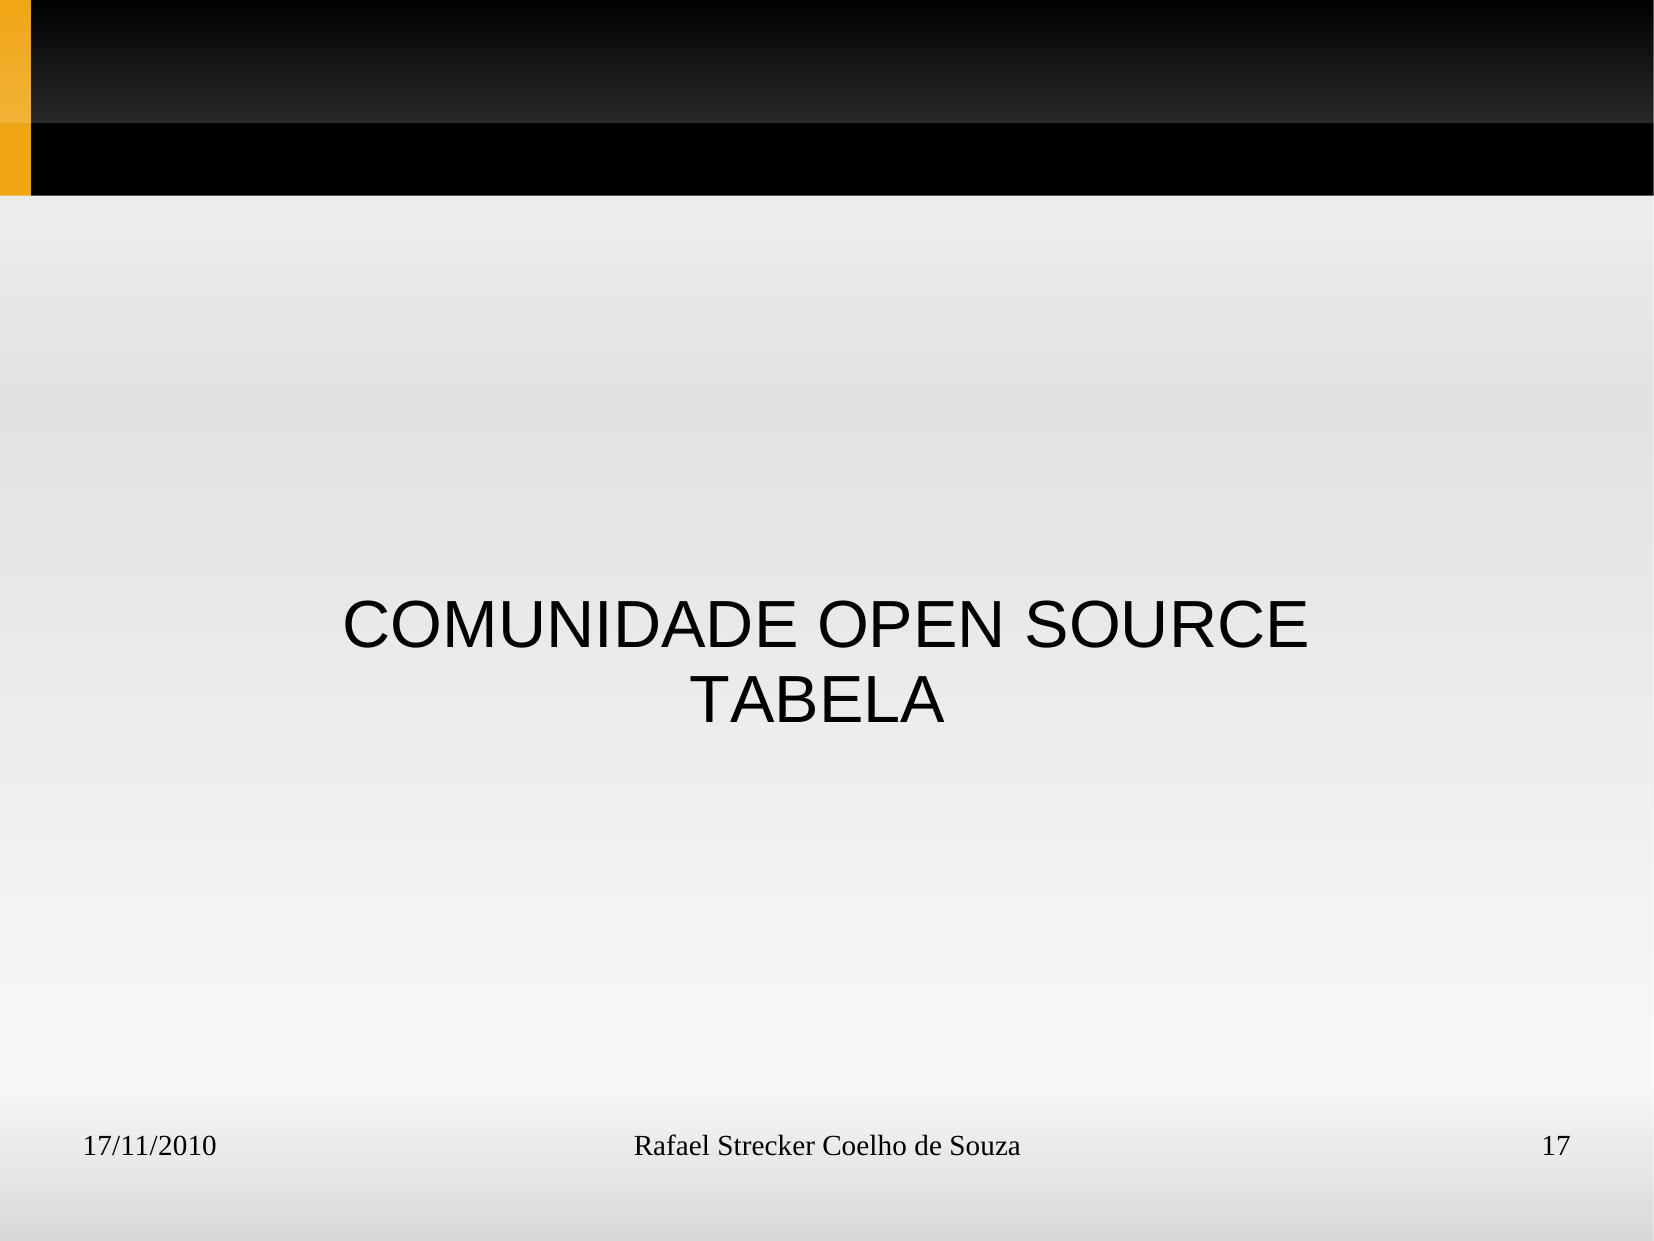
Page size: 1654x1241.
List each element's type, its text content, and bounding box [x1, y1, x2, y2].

picture [0, 0, 1654, 1241]
subtitle COMUNIDADE OPEN SOURCE TABELA [82, 297, 1571, 1102]
